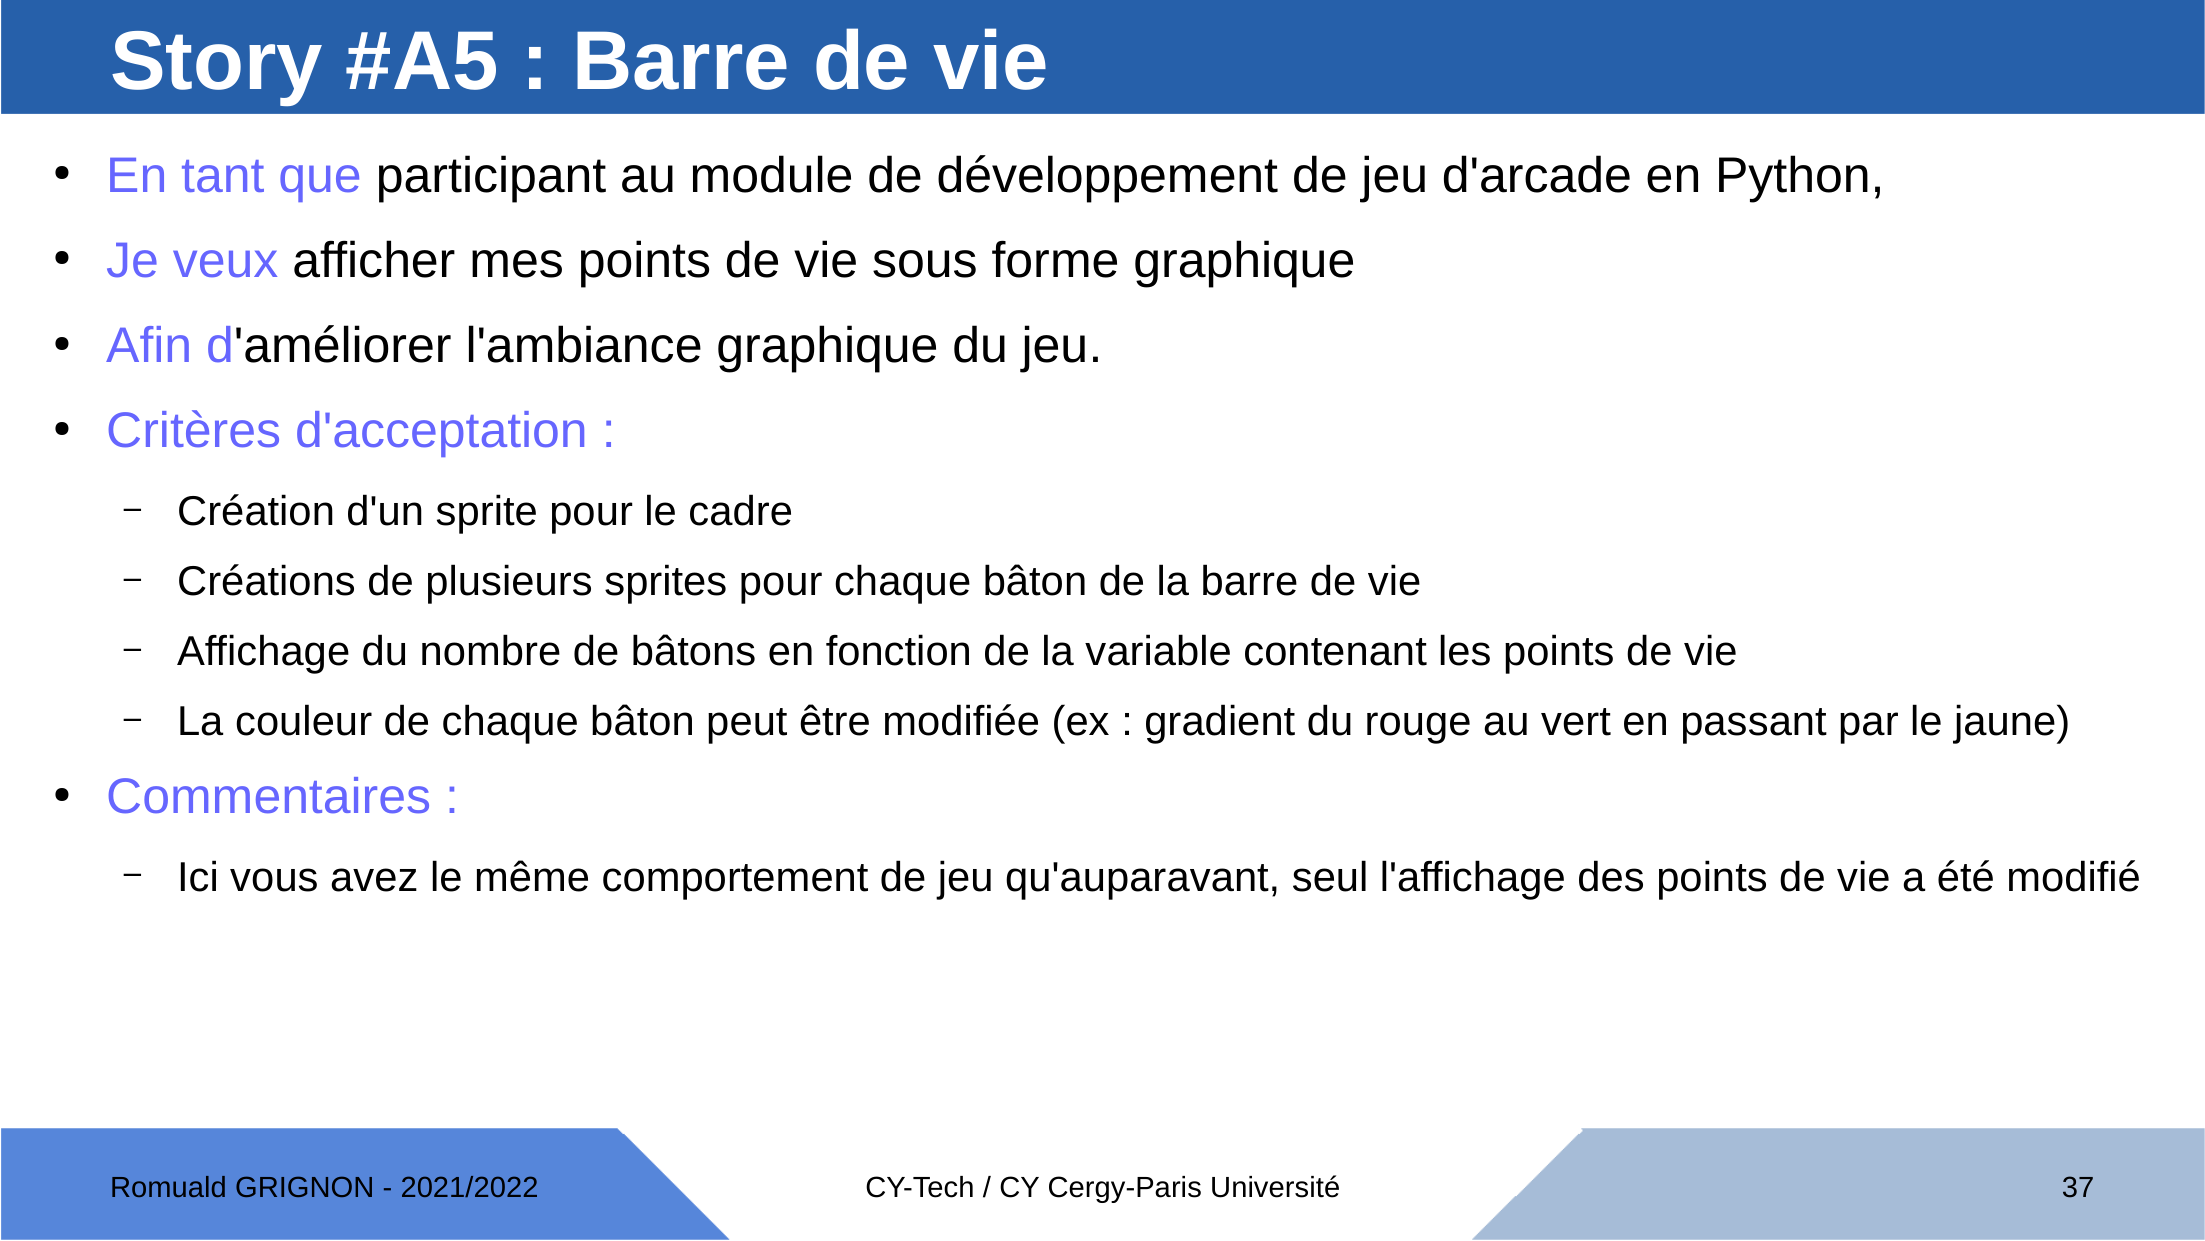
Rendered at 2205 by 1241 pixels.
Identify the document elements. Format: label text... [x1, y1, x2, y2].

title Story #A5 : Barre de vie [110, 49, 2095, 217]
list En tant que participant au module de développement de jeu d'arcade en Python, Je veux afficher mes points de vie sous forme graphique Afin d'améliorer l'ambiance graphique du jeu. Critères d'acceptation : Création d'un sprite pour le cadre Créations de plusieurs sprites pour chaque bâton de la barre de vie Affichage du nombre de bâtons en fonction de la variable contenant les points de vie La couleur de chaque bâton peut être modifiée (ex : gradient du rouge au vert en passant par le jaune) Commentaires : Ici vous avez le même comportement de jeu qu'auparavant, seul l'affichage des points de vie a été modifié [35, 217, 2186, 1087]
picture [0, 0, 2205, 1241]
